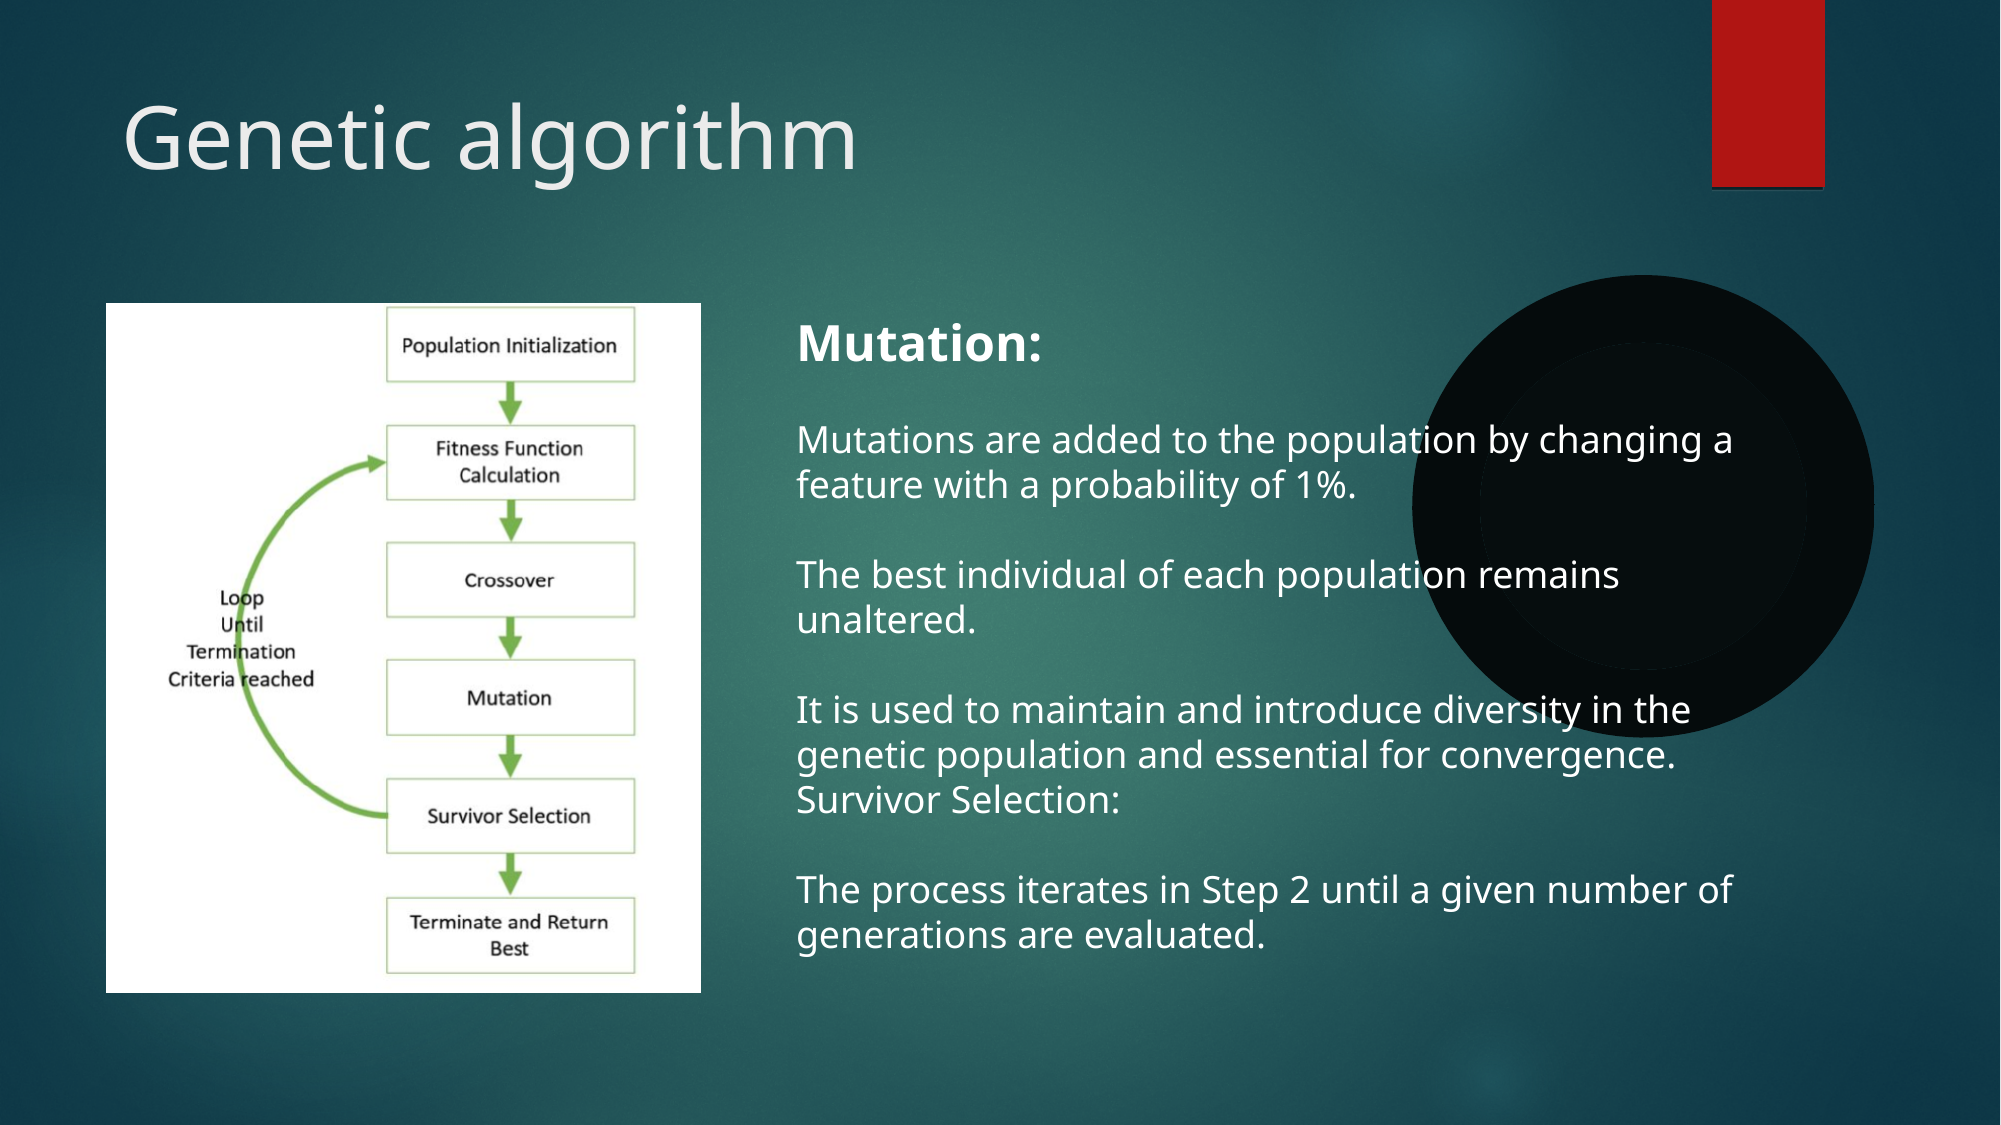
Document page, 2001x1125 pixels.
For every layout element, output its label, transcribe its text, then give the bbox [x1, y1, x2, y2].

title Genetic algorithm [106, 74, 1649, 305]
picture [106, 304, 701, 993]
text_box Mutation: Mutations are added to the population by changing a feature with a probability of 1%. The best individual of each population remains unaltered. It is used to maintain and introduce diversity in the genetic population and essential for convergence. Survivor Selection: The process iterates in Step 2 until a given number of generations are evaluated. [780, 304, 1848, 1016]
